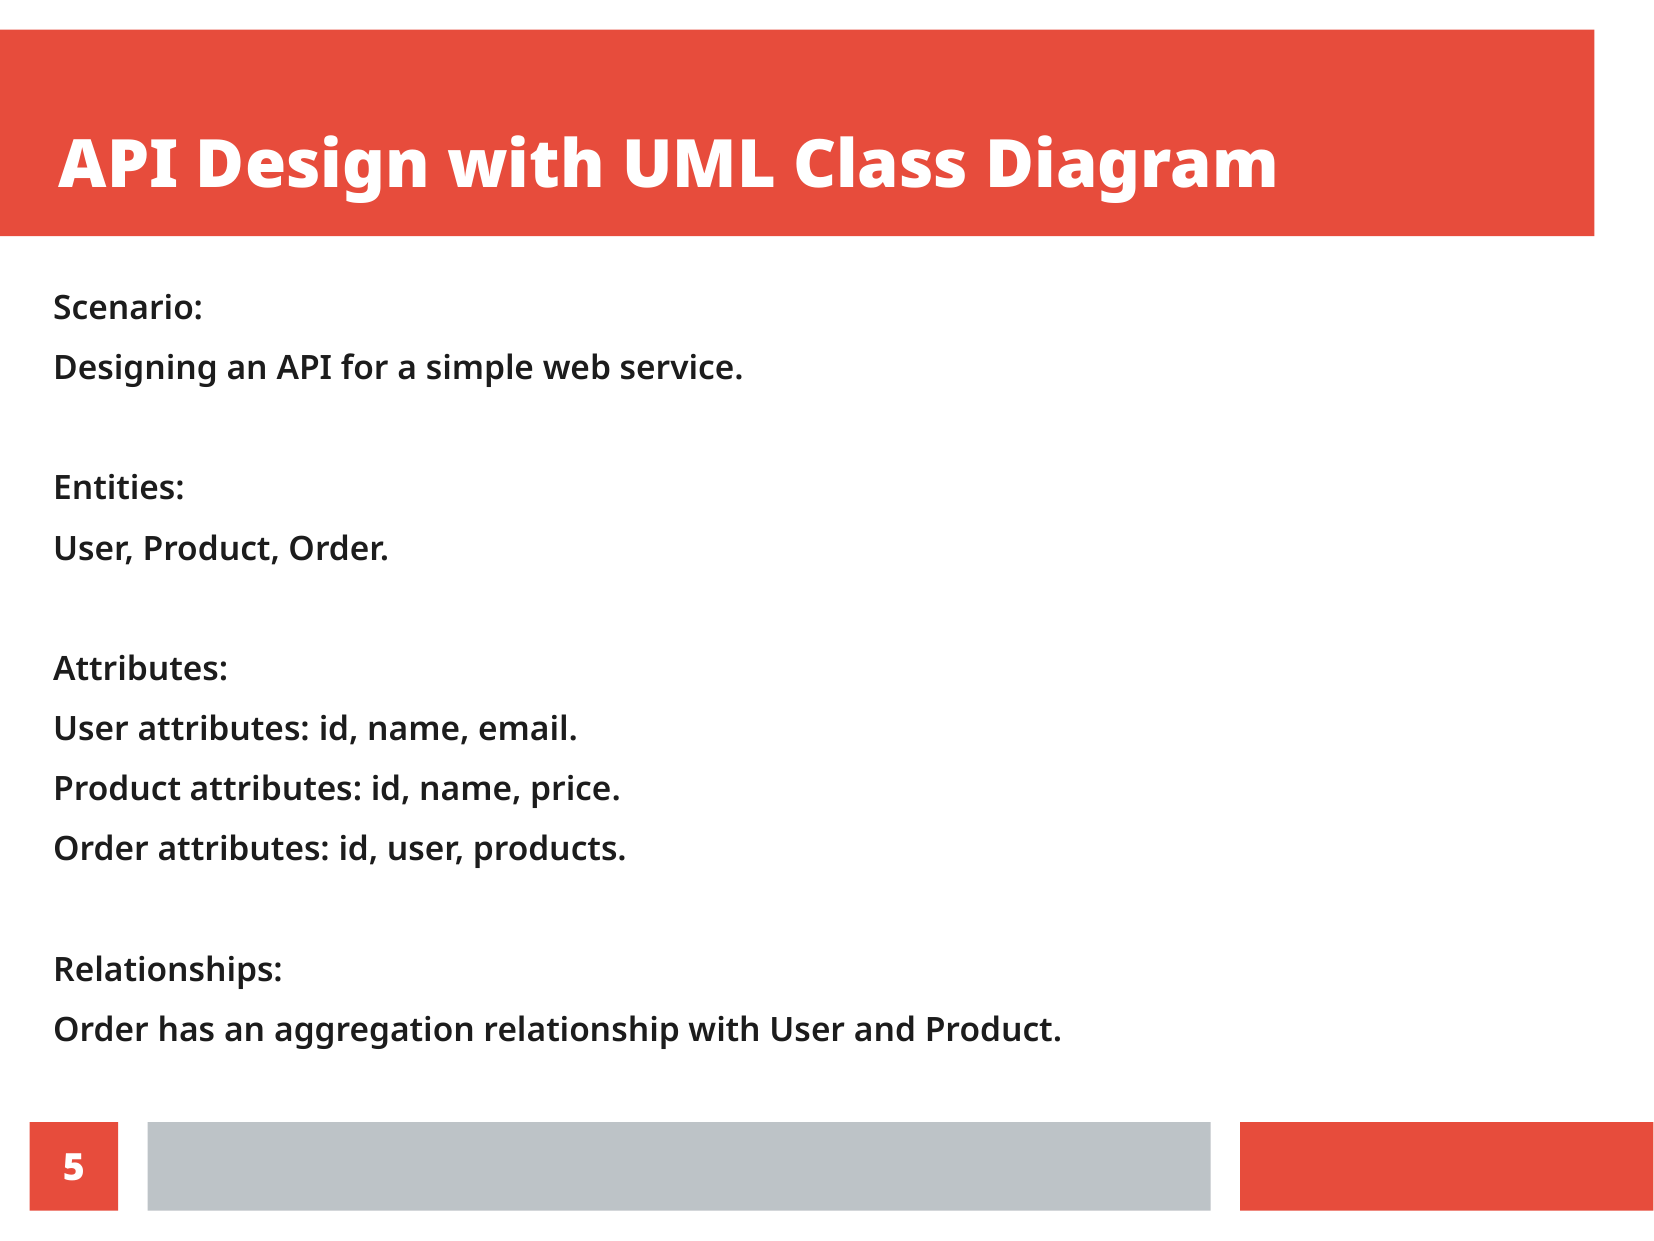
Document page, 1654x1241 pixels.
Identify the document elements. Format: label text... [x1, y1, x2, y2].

title API Design with UML Class Diagram [59, 59, 1595, 207]
list Scenario: Designing an API for a simple web service. Entities: User, Product, Order. Attributes: User attributes: id, name, email. Product attributes: id, name, price. Order attributes: id, user, products. Relationships: Order has an aggregation relationship with User and Product. [53, 283, 1560, 1052]
